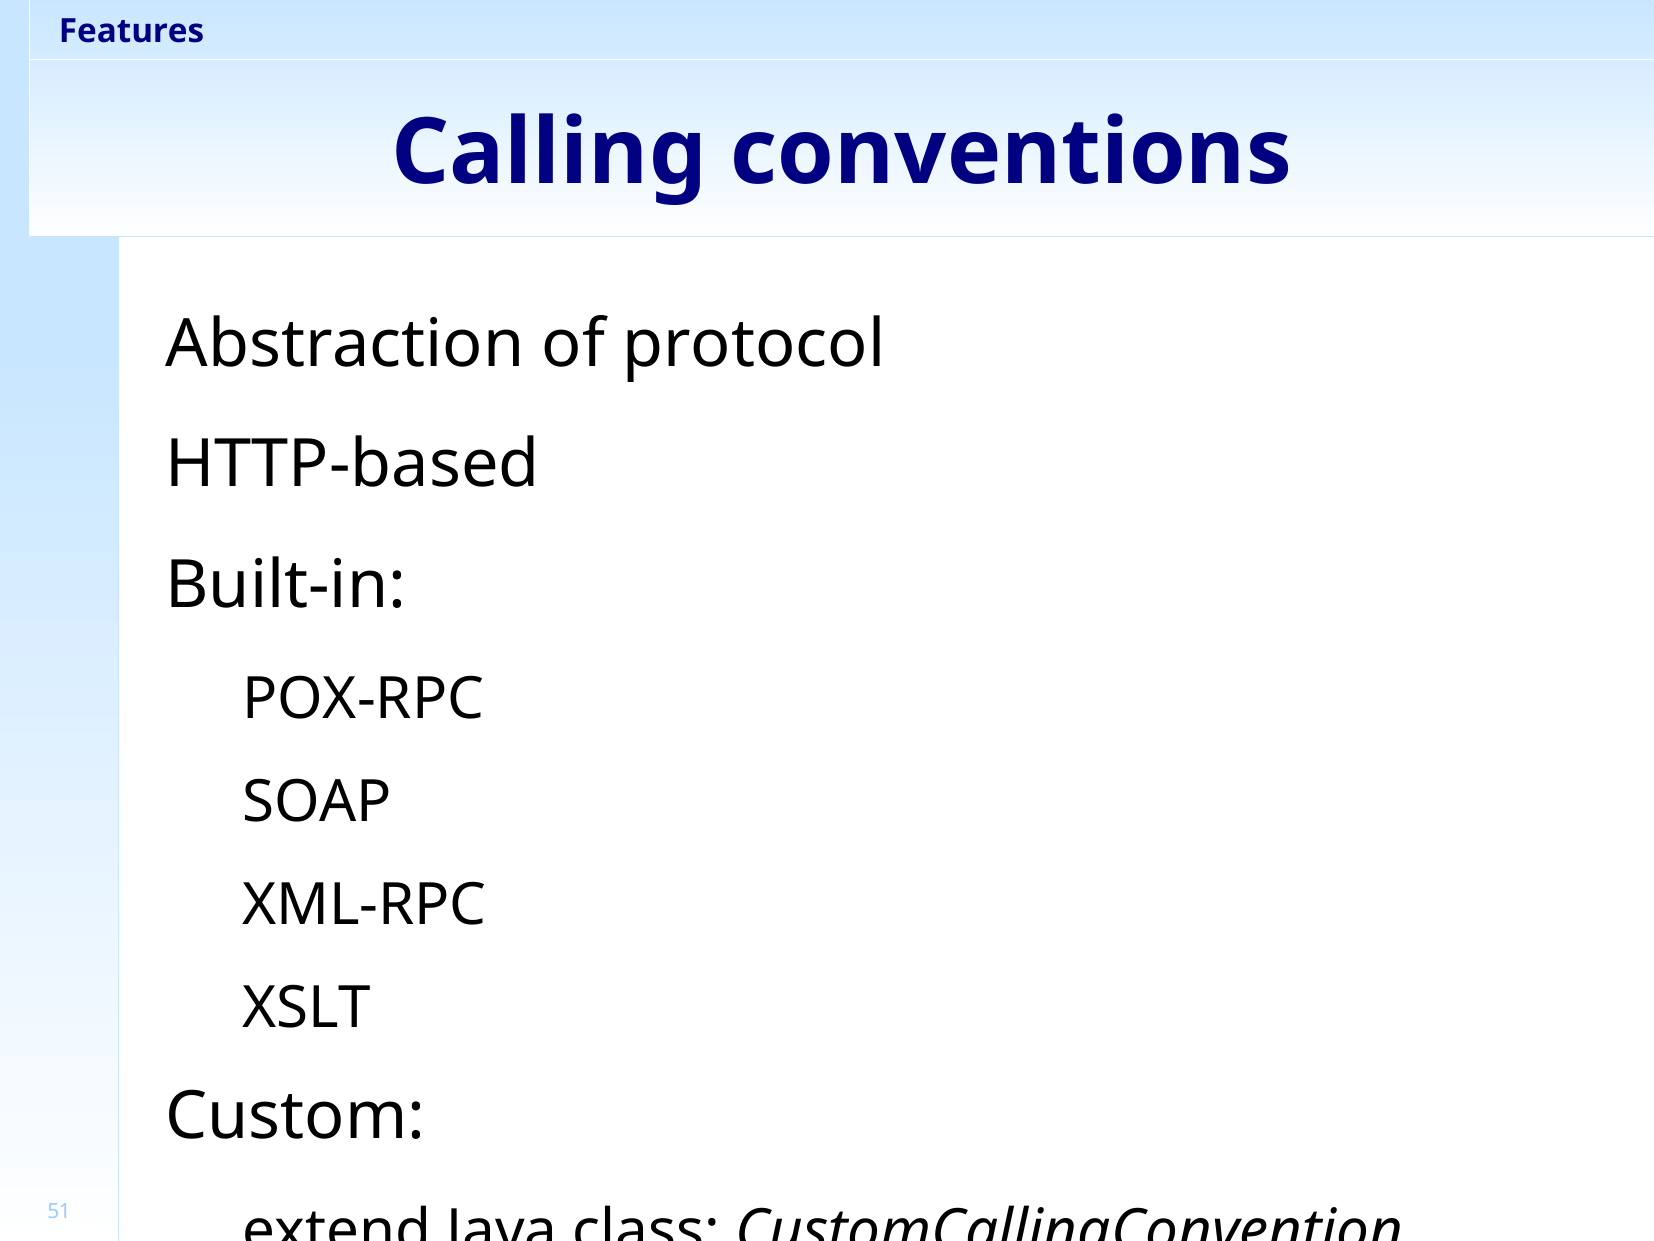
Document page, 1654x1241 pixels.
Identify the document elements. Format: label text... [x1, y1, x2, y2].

list Abstraction of protocol HTTP-based Built-in: POX-RPC SOAP XML-RPC XSLT Custom: extend Java class: CustomCallingConvention [147, 295, 1625, 1184]
title Features [59, 0, 355, 60]
title Calling conventions [29, 59, 1654, 237]
